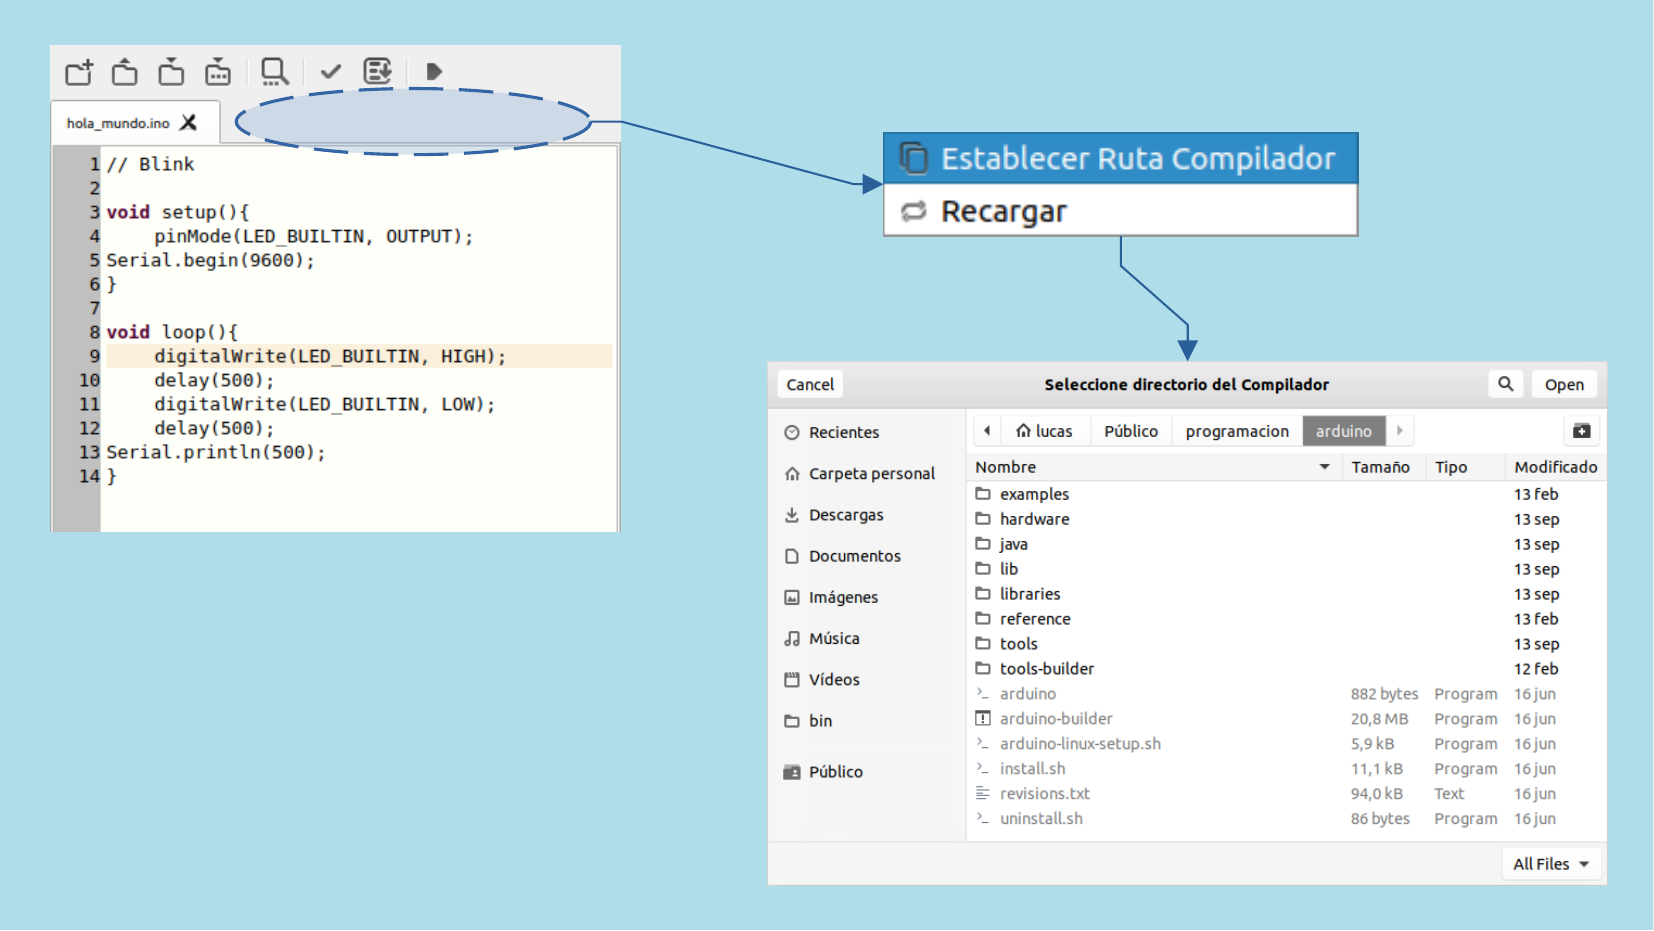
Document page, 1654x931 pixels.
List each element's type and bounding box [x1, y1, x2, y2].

picture [883, 132, 1359, 237]
picture [767, 361, 1608, 886]
text_box [236, 88, 591, 155]
picture [50, 45, 621, 532]
